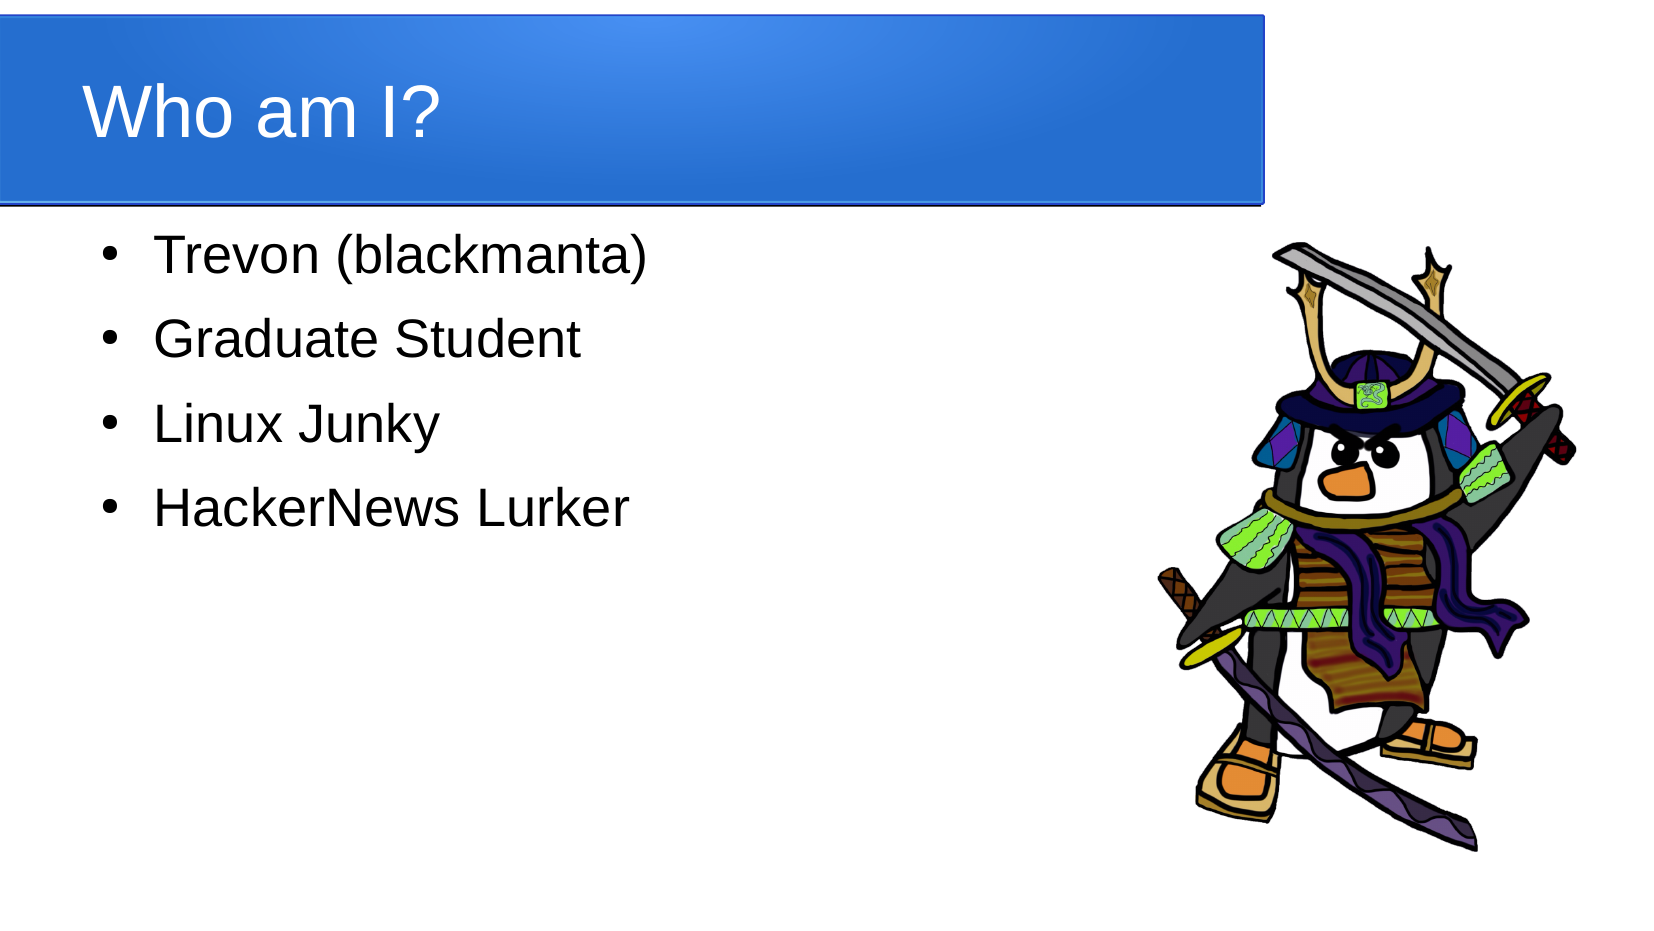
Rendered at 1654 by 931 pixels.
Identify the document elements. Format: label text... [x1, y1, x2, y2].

picture [1132, 224, 1591, 871]
title Who am I? [82, 35, 1235, 189]
list Trevon (blackmanta) Graduate Student Linux Junky HackerNews Lurker [82, 224, 826, 764]
